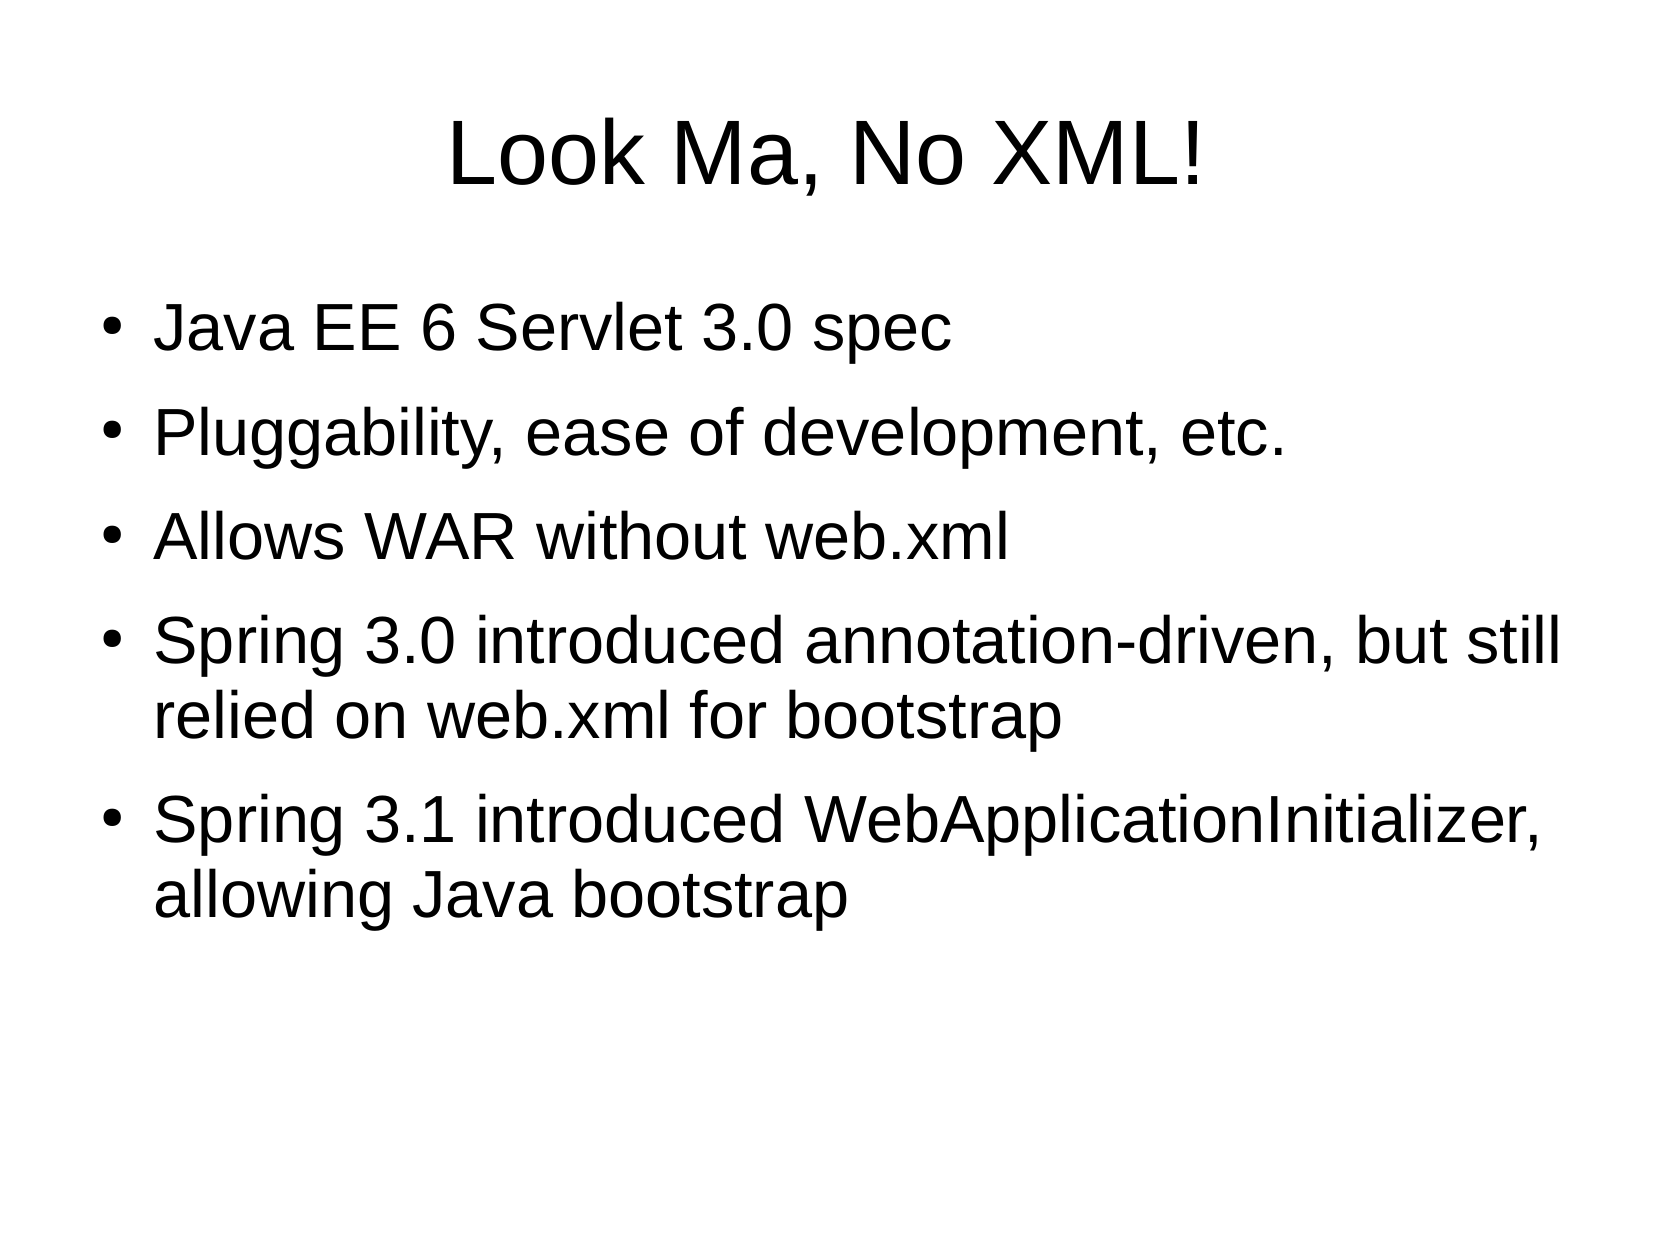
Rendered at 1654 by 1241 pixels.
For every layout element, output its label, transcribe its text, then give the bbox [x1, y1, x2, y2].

title Look Ma, No XML! [82, 49, 1571, 257]
list Java EE 6 Servlet 3.0 spec Pluggability, ease of development, etc. Allows WAR without web.xml Spring 3.0 introduced annotation-driven, but still relied on web.xml for bootstrap Spring 3.1 introduced WebApplicationInitializer, allowing Java bootstrap [82, 290, 1571, 1010]
